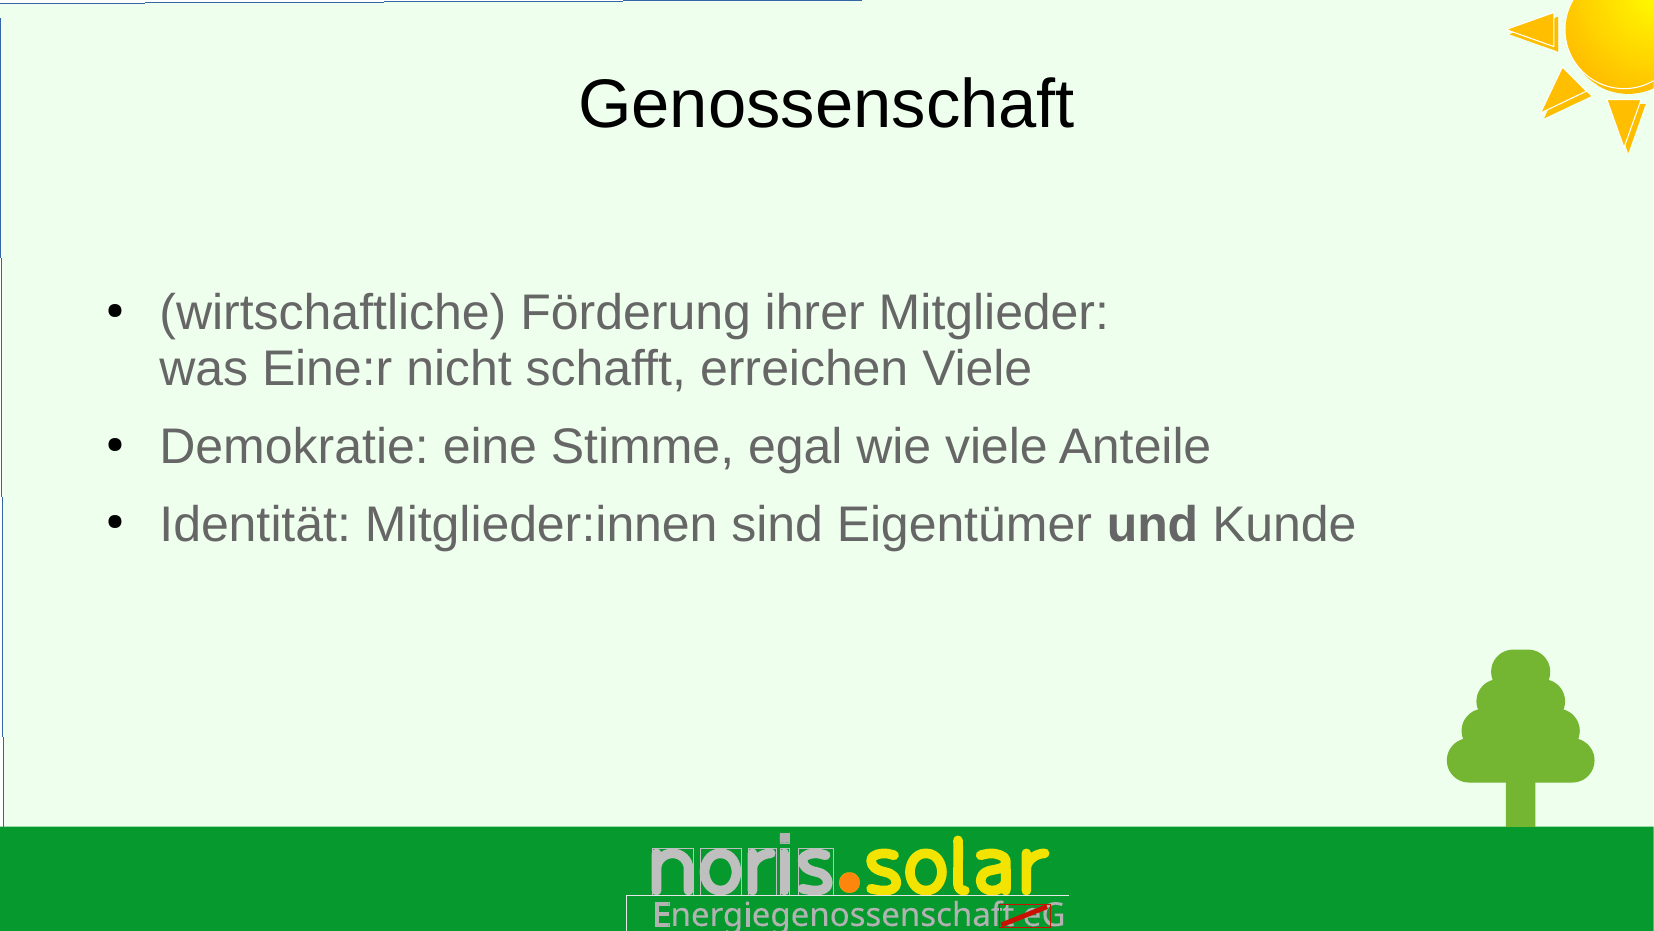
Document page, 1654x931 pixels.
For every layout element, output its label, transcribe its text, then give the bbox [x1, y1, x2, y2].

title Genossenschaft [88, 29, 1565, 178]
list (wirtschaftliche) Förderung ihrer Mitglieder: was Eine:r nicht schafft, erreichen Viele Demokratie: eine Stimme, egal wie viele Anteile Identität: Mitglieder:innen sind Eigentümer und Kunde [88, 206, 1565, 768]
